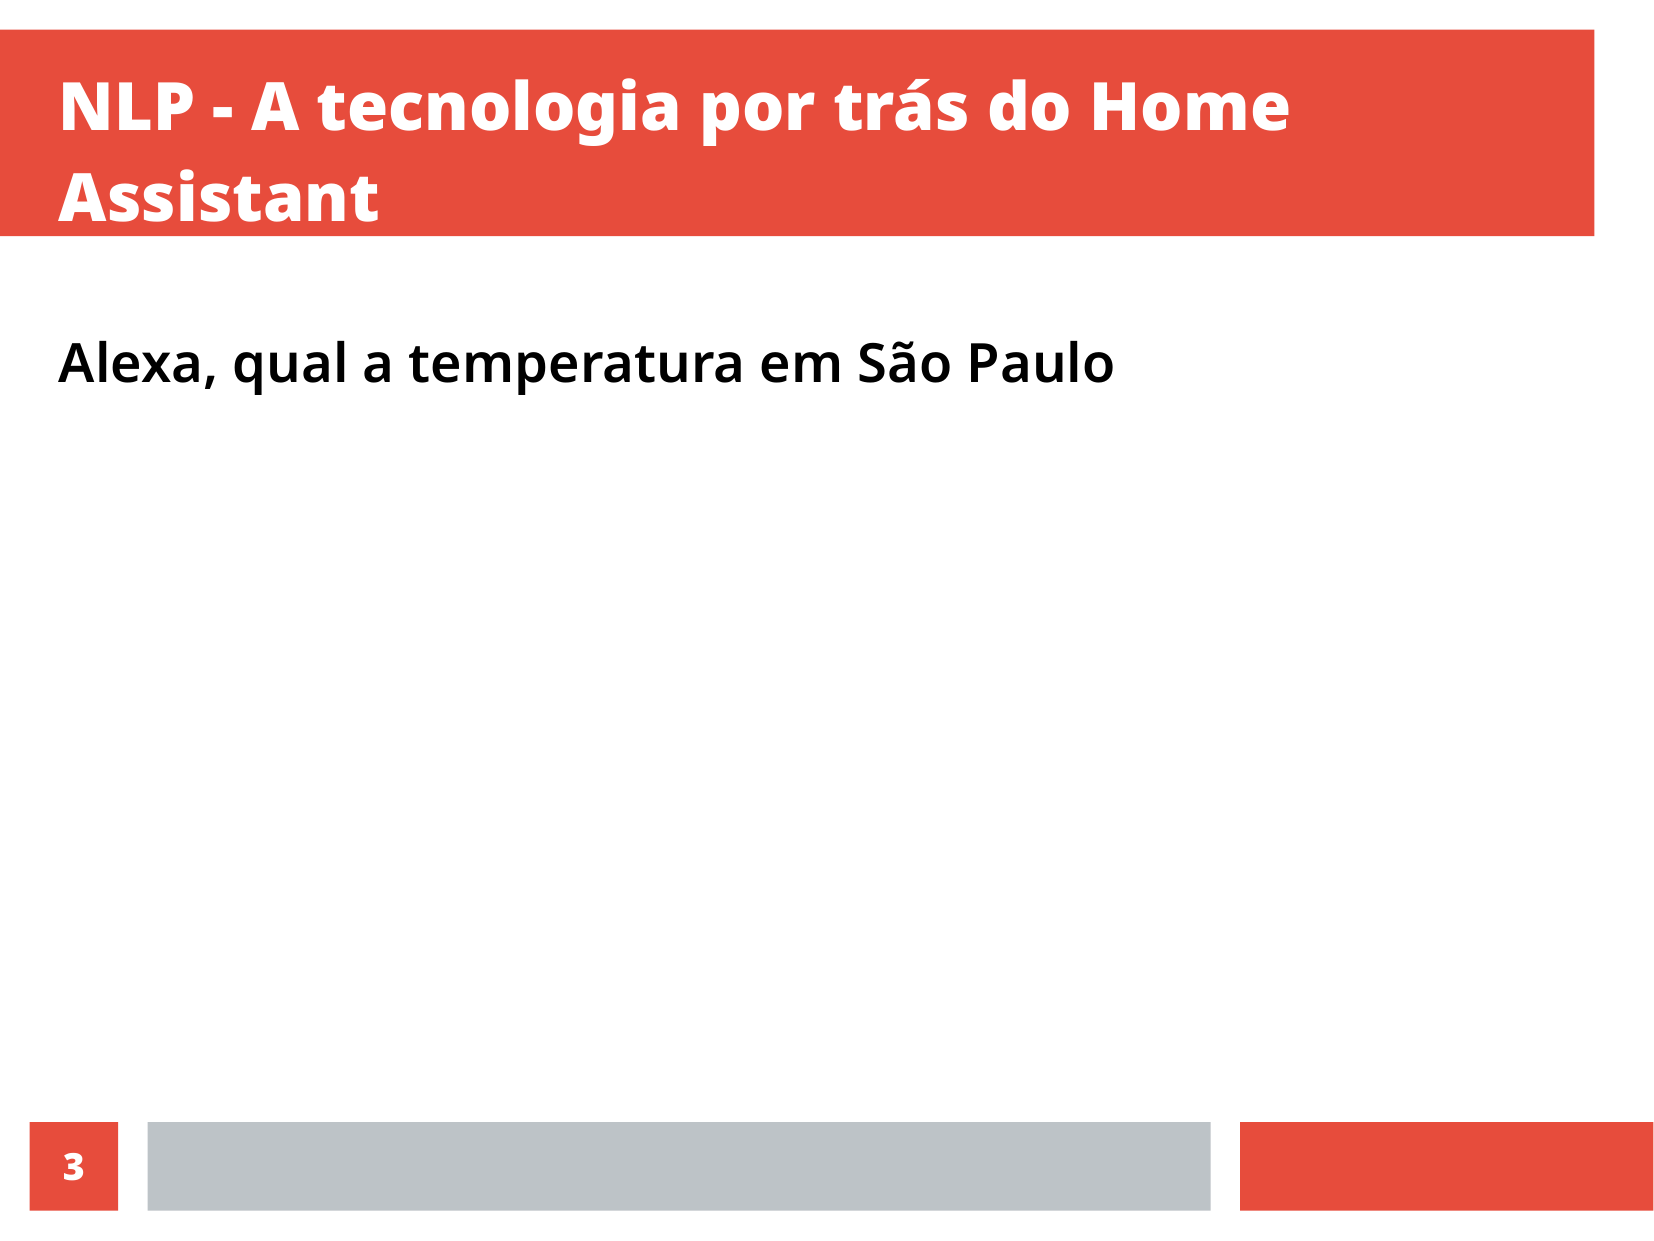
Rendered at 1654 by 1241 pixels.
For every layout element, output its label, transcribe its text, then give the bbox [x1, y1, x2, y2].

list Alexa, qual a temperatura em São Paulo [59, 324, 1595, 1093]
title NLP - A tecnologia por trás do Home Assistant [59, 59, 1595, 207]
